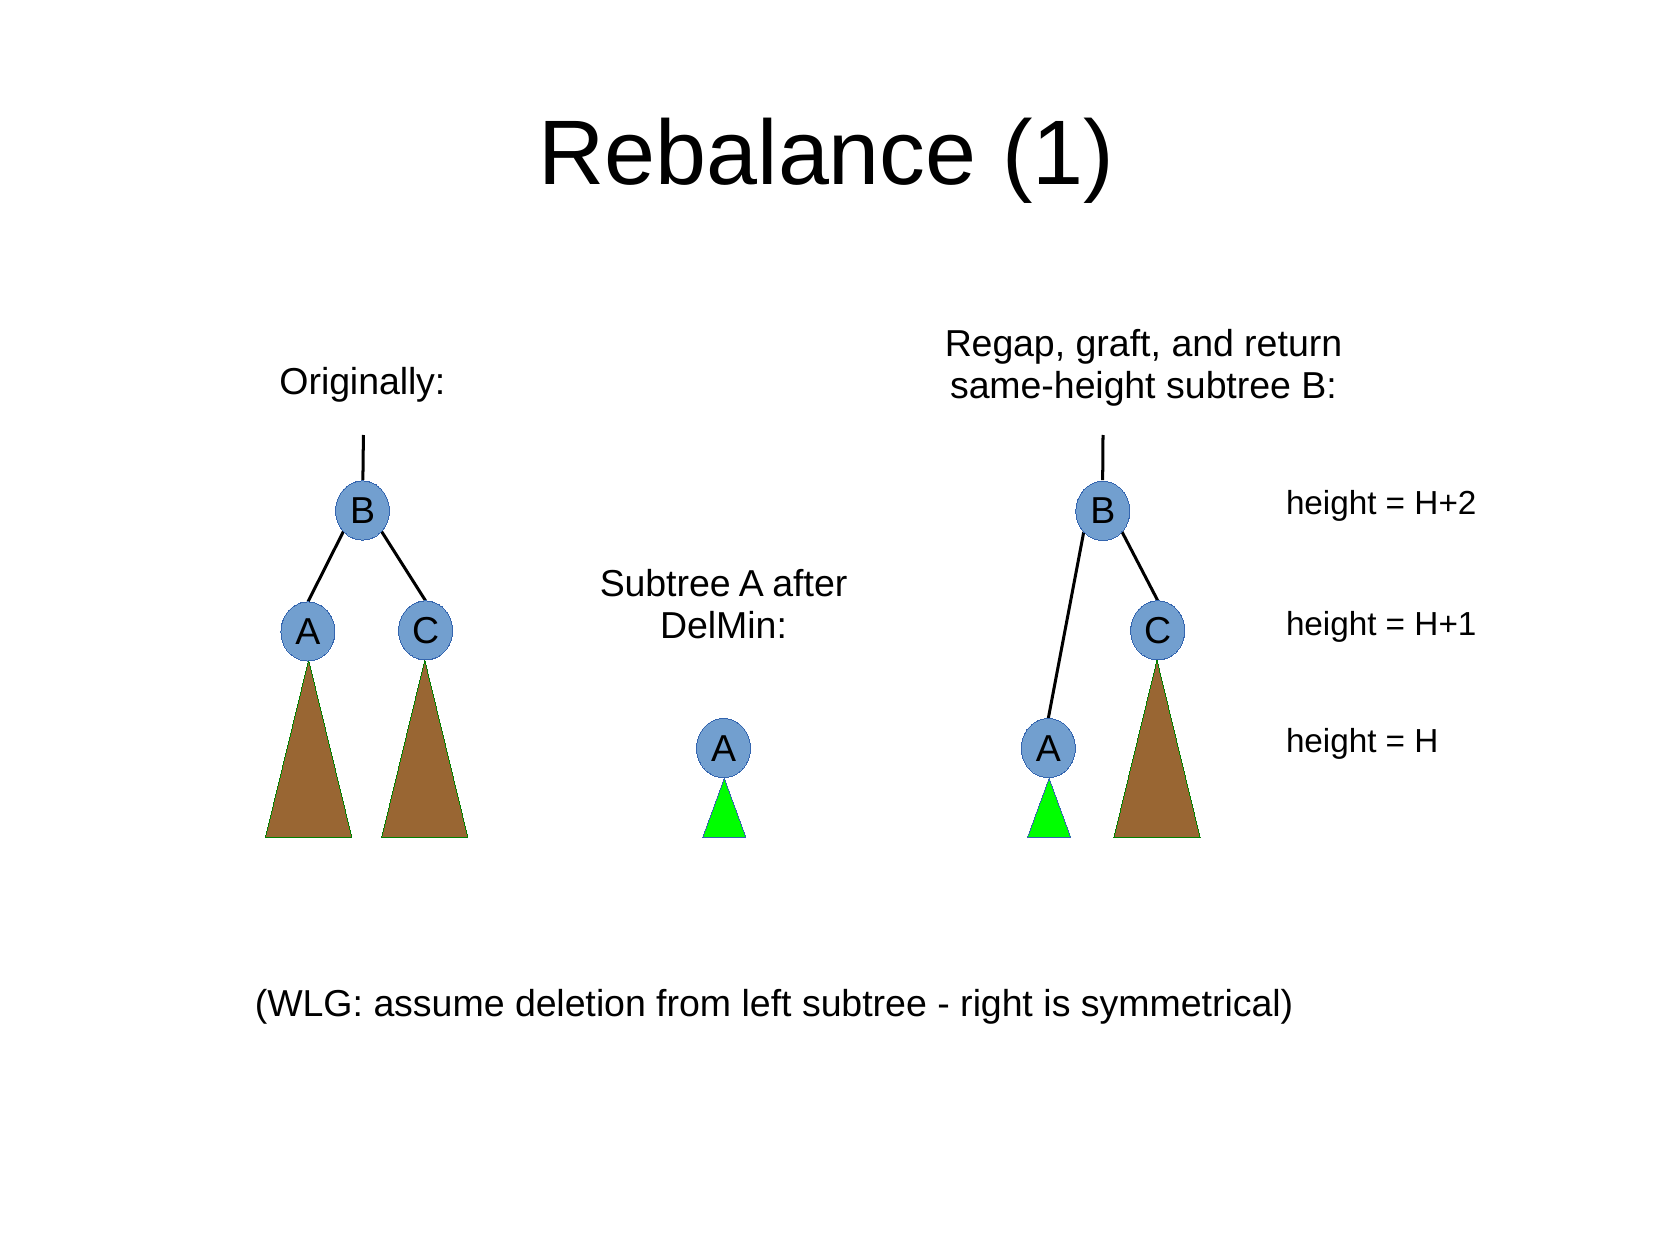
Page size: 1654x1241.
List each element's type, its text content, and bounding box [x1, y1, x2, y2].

text_box (WLG: assume deletion from left subtree - right is symmetrical) [240, 975, 1309, 1032]
text_box Subtree A after DelMin: [585, 555, 871, 691]
text_box [265, 661, 352, 838]
text_box B [1075, 481, 1130, 541]
text_box A [696, 718, 751, 778]
text_box C [398, 600, 453, 660]
text_box A [280, 601, 335, 662]
text_box Originally: [264, 352, 461, 410]
text_box [702, 778, 746, 838]
text_box C [1130, 600, 1185, 660]
text_box A [1021, 718, 1076, 778]
text_box [381, 660, 468, 838]
text_box height = H [1271, 715, 1557, 798]
title Rebalance (1) [82, 49, 1571, 257]
text_box B [335, 480, 390, 541]
text_box height = H+1 [1271, 597, 1596, 681]
text_box [1113, 660, 1201, 838]
text_box [1027, 778, 1071, 838]
text_box Regap, graft, and return same-height subtree B: [930, 315, 1358, 414]
text_box height = H+2 [1271, 476, 1596, 560]
